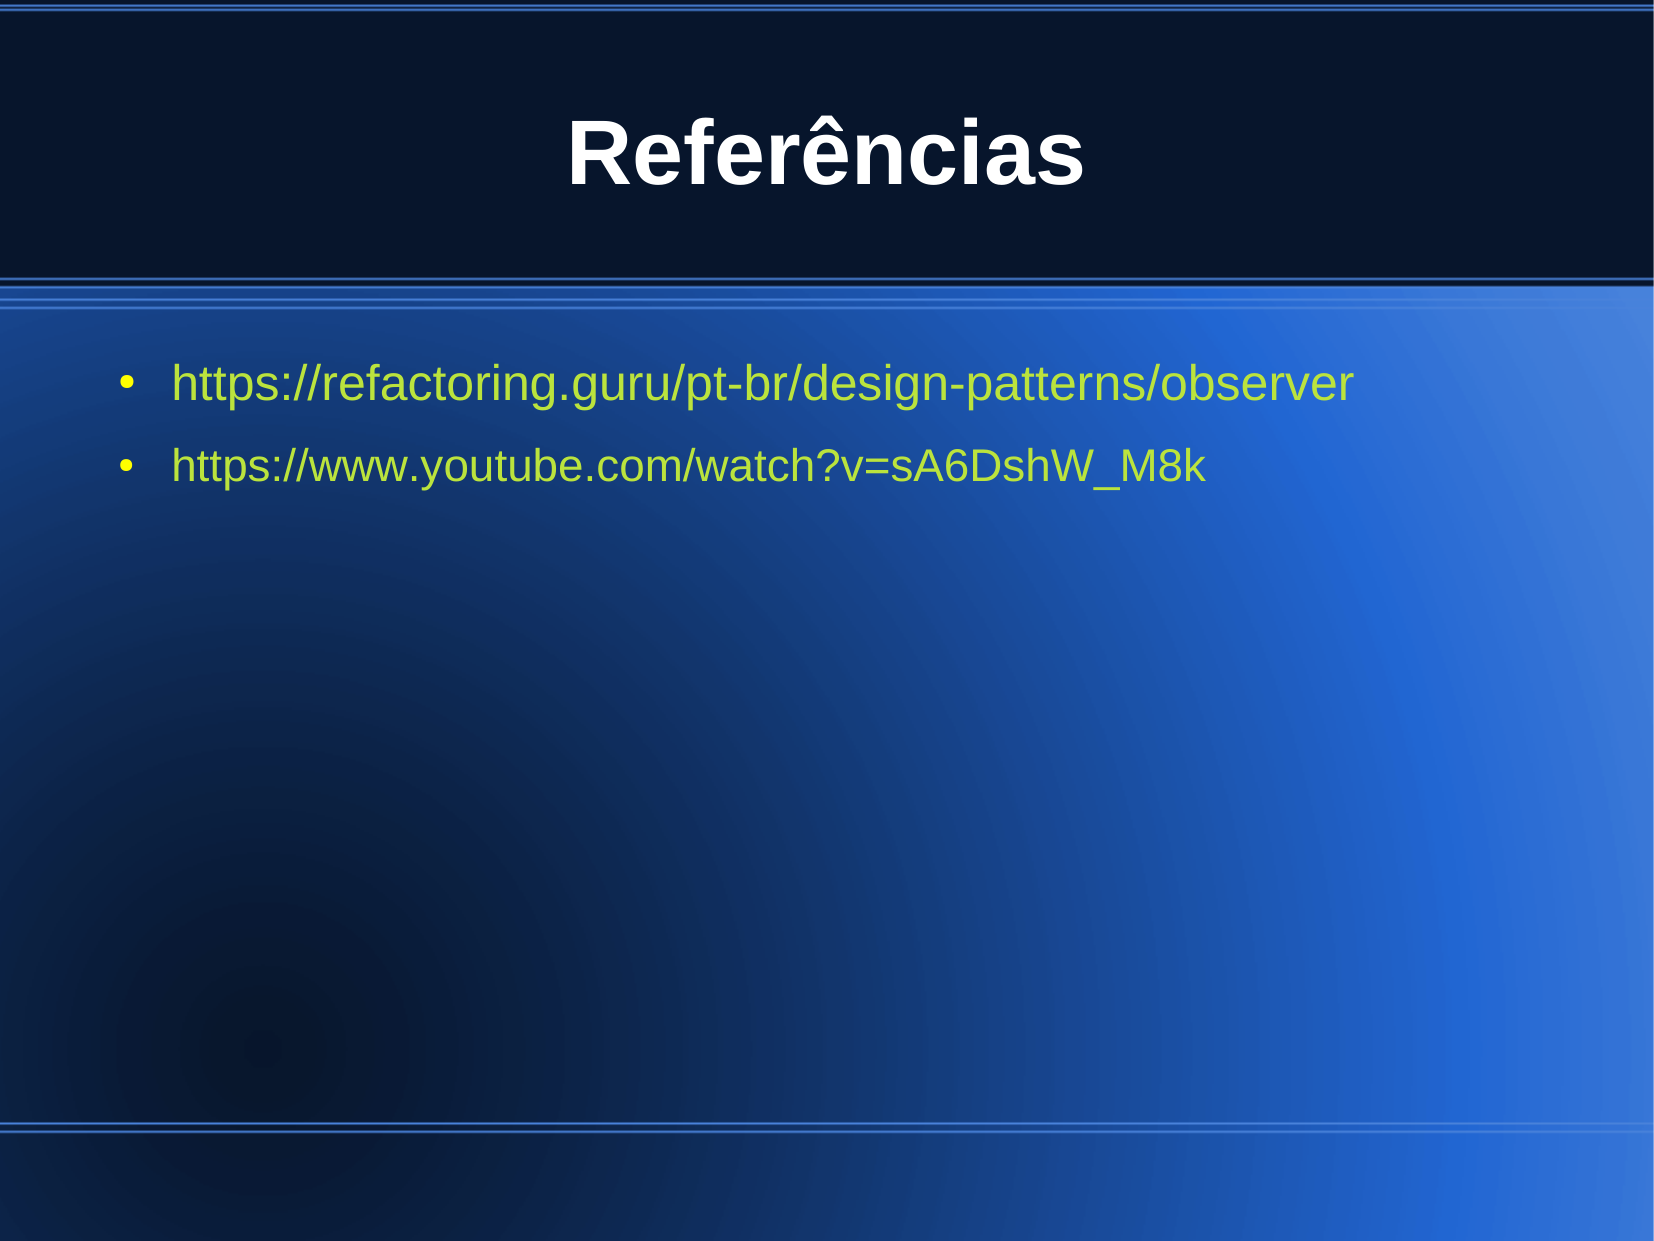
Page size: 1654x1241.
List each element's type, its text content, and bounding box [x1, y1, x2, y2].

picture [0, 0, 1654, 1241]
list https://refactoring.guru/pt-br/design-patterns/observer https://www.youtube.com/watch?v=sA6DshW_M8k [82, 355, 1571, 1075]
title Referências [82, 49, 1571, 257]
